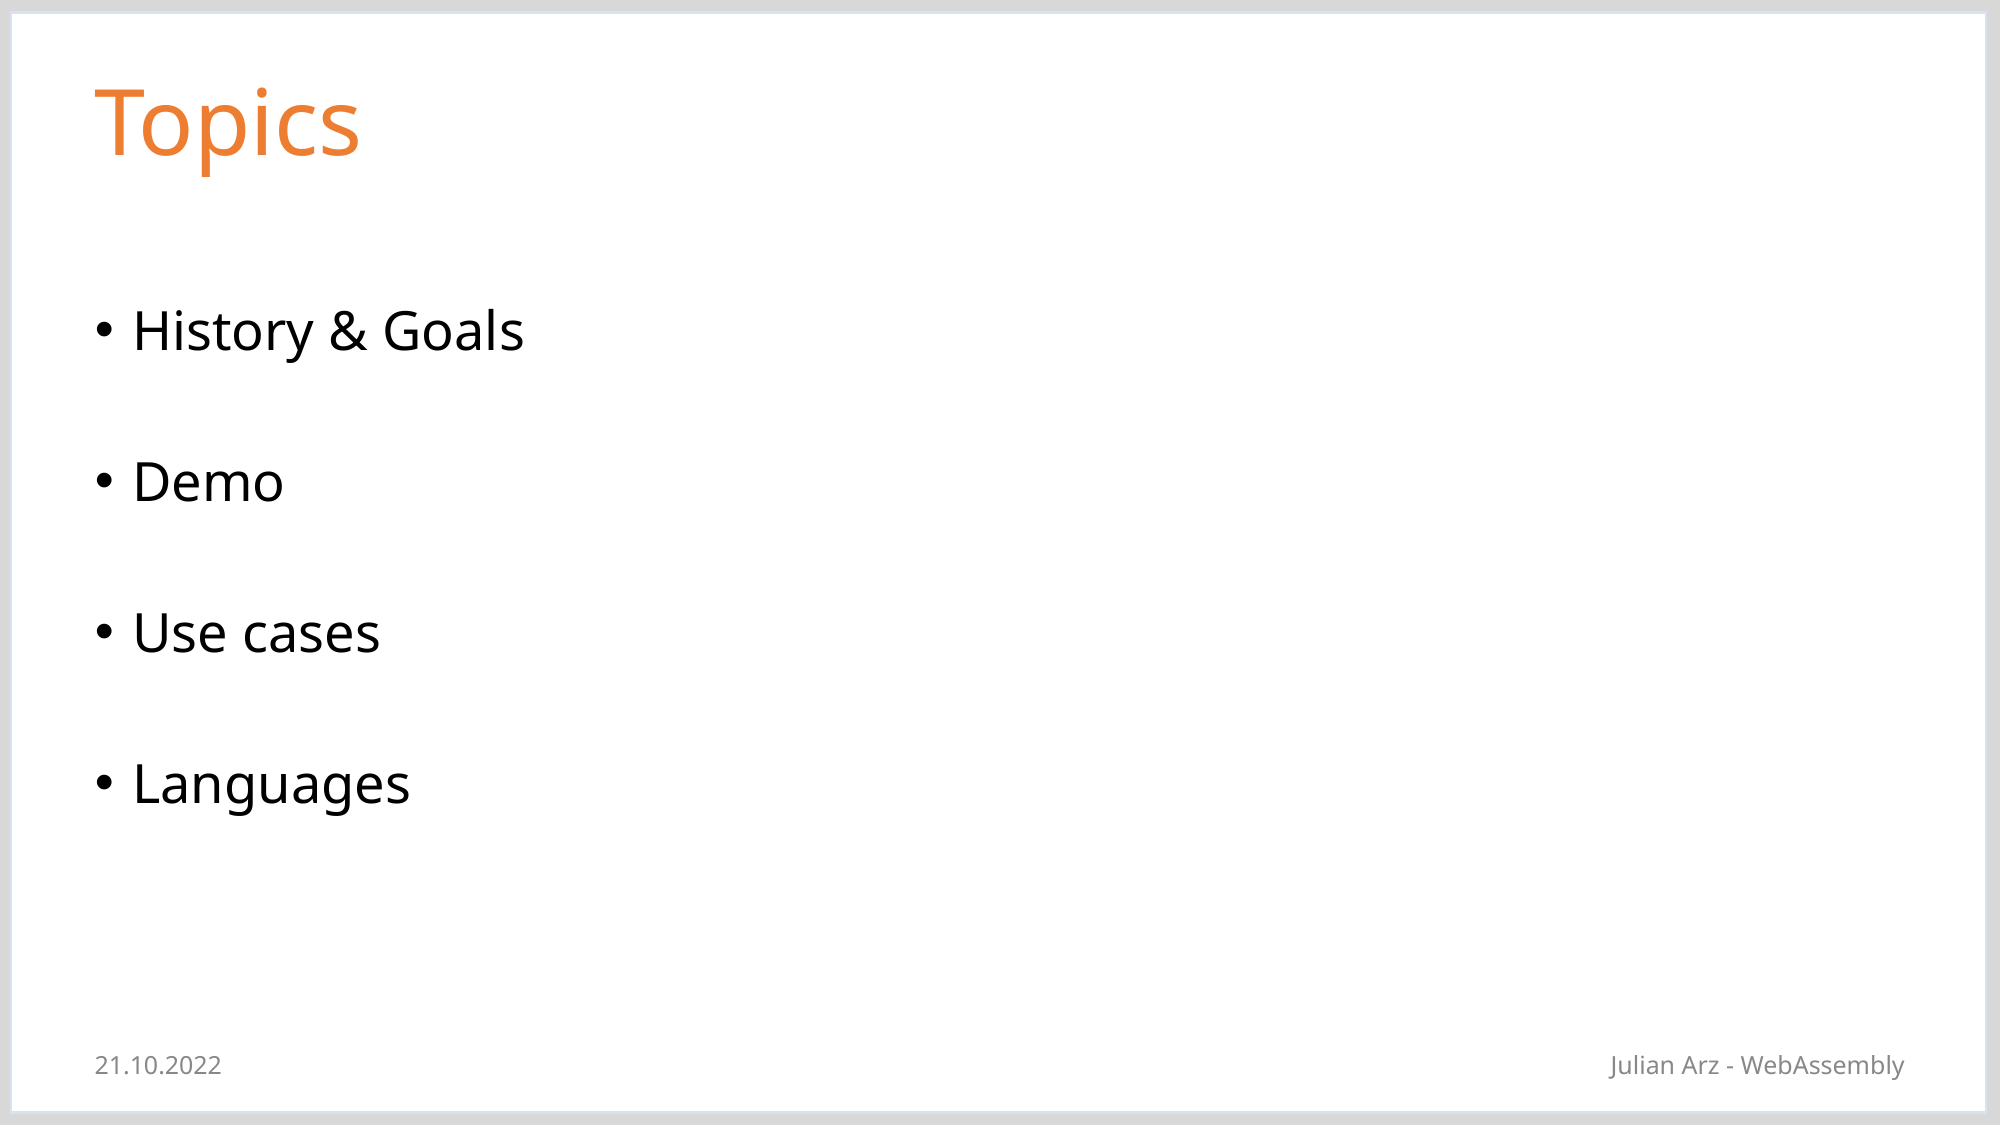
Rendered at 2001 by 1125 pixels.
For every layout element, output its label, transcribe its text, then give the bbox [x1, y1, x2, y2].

footer Julian Arz - WebAssembly [546, 1035, 1921, 1096]
list History & Goals Demo Use cases Languages [79, 223, 1921, 1014]
slide_number 21.10.2022 [79, 1035, 530, 1096]
title Topics [79, 59, 1921, 191]
